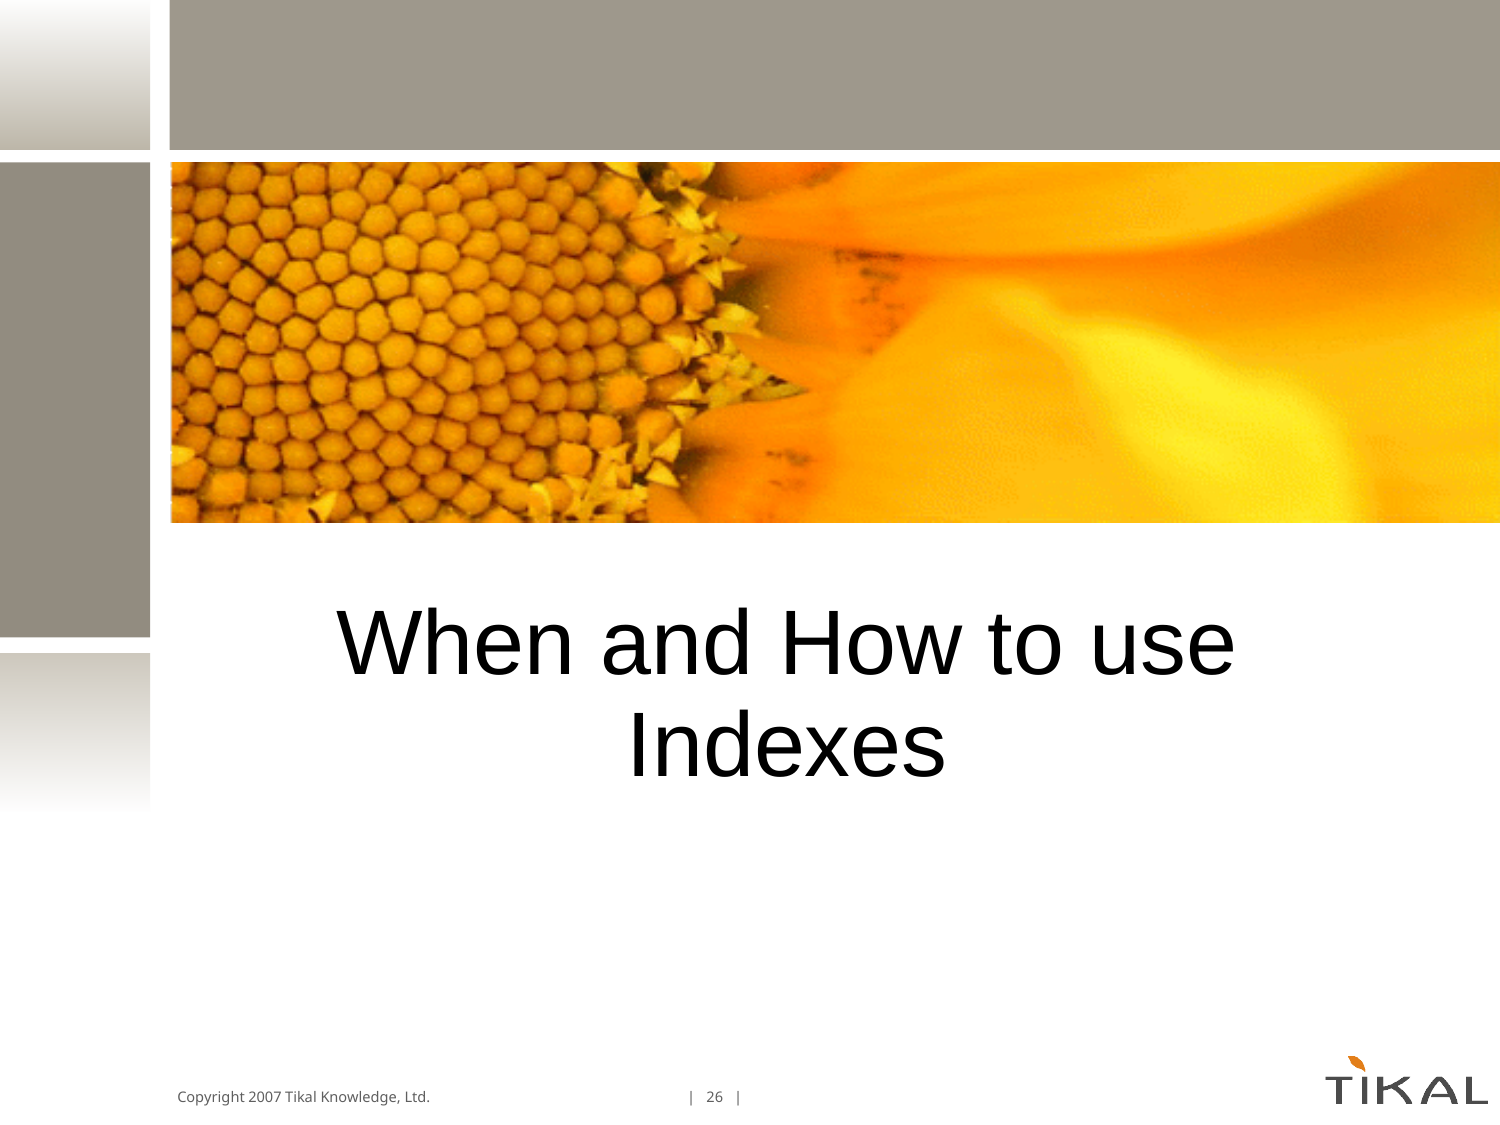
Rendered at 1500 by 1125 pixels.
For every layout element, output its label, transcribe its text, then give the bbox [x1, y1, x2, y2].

picture [170, 162, 1500, 523]
title When and How to use Indexes [187, 591, 1388, 797]
picture [1312, 1034, 1500, 1125]
